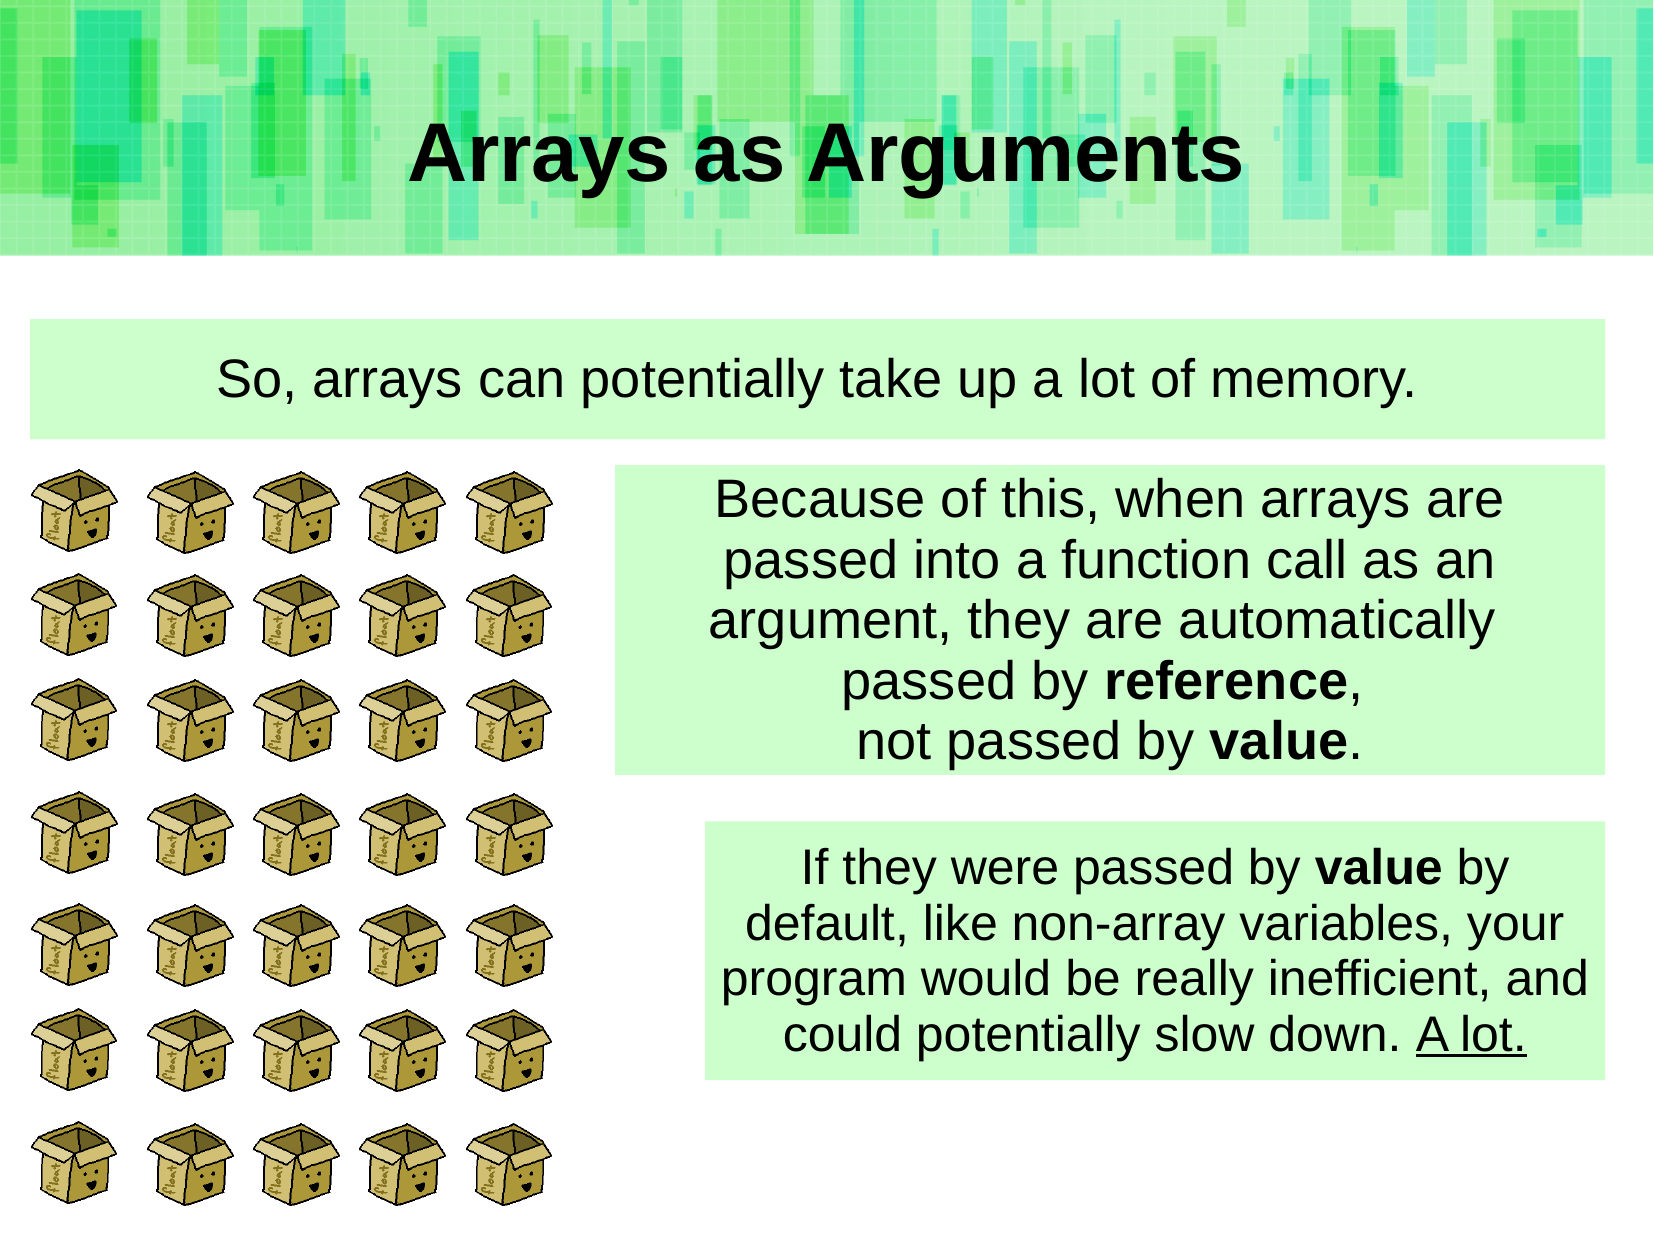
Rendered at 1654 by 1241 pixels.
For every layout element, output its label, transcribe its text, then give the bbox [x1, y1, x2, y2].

title Arrays as Arguments [82, 49, 1571, 257]
text_box Because of this, when arrays are passed into a function call as an argument, they are automatically passed by reference, not passed by value. [615, 465, 1606, 775]
text_box So, arrays can potentially take up a lot of memory. [30, 319, 1606, 440]
text_box If they were passed by value by default, like non-array variables, your program would be really inefficient, and could potentially slow down. A lot. [705, 821, 1606, 1081]
picture [0, 0, 1654, 1241]
